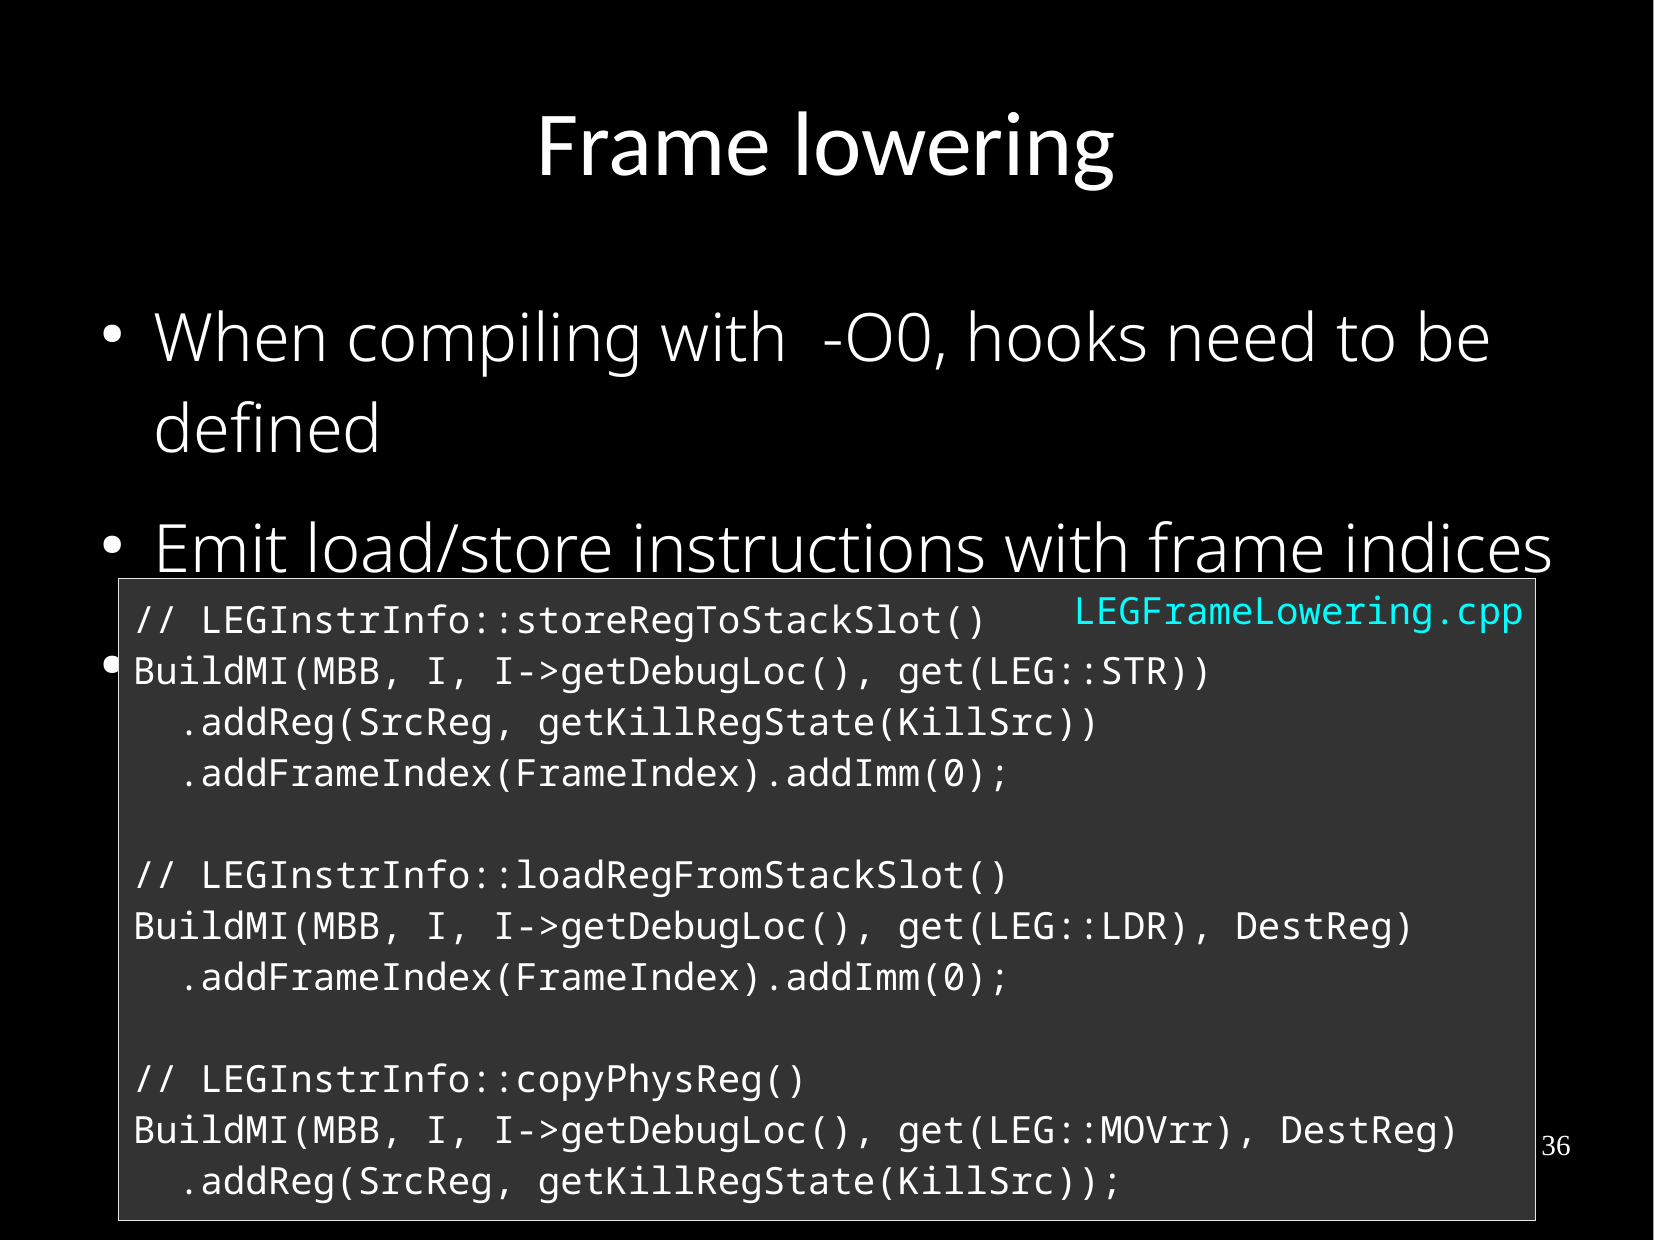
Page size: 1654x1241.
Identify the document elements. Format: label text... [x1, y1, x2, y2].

title Frame lowering [82, 49, 1571, 257]
text_box LEGFrameLowering.cpp [968, 584, 1536, 638]
text_box // LEGInstrInfo::storeRegToStackSlot() BuildMI(MBB, I, I->getDebugLoc(), get(LEG::STR)) .addReg(SrcReg, getKillRegState(KillSrc)) .addFrameIndex(FrameIndex).addImm(0); // LEGInstrInfo::loadRegFromStackSlot() BuildMI(MBB, I, I->getDebugLoc(), get(LEG::LDR), DestReg) .addFrameIndex(FrameIndex).addImm(0); // LEGInstrInfo::copyPhysReg() BuildMI(MBB, I, I->getDebugLoc(), get(LEG::MOVrr), DestReg) .addReg(SrcReg, getKillRegState(KillSrc)); [118, 578, 1536, 1137]
list When compiling with -O0, hooks need to be defined Emit load/store instructions with frame indices Minimal implementation: [82, 290, 1571, 1010]
